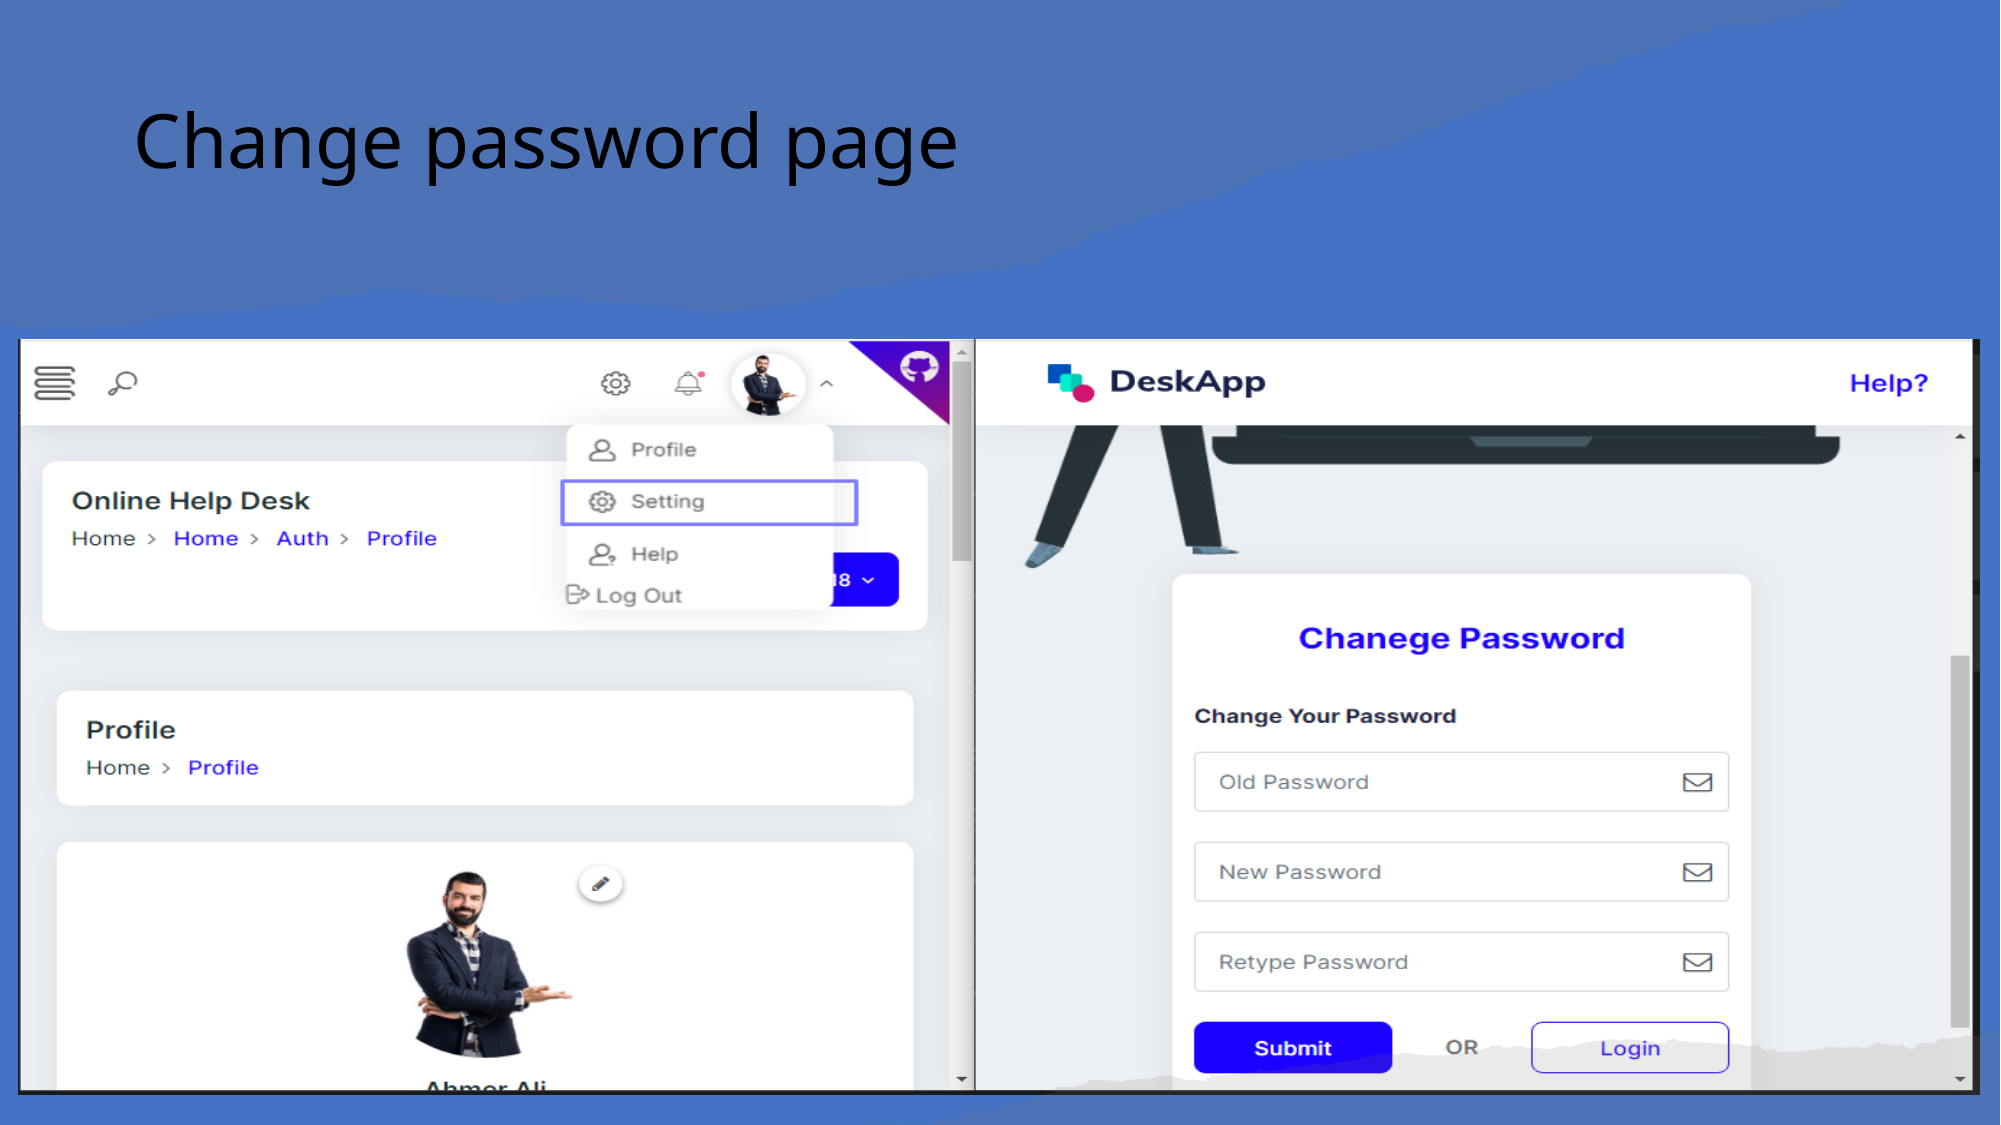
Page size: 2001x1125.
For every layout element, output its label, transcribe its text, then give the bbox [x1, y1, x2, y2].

text_box [0, 0, 2000, 1125]
title Change password page [118, 83, 1374, 206]
picture [18, 339, 1980, 1096]
